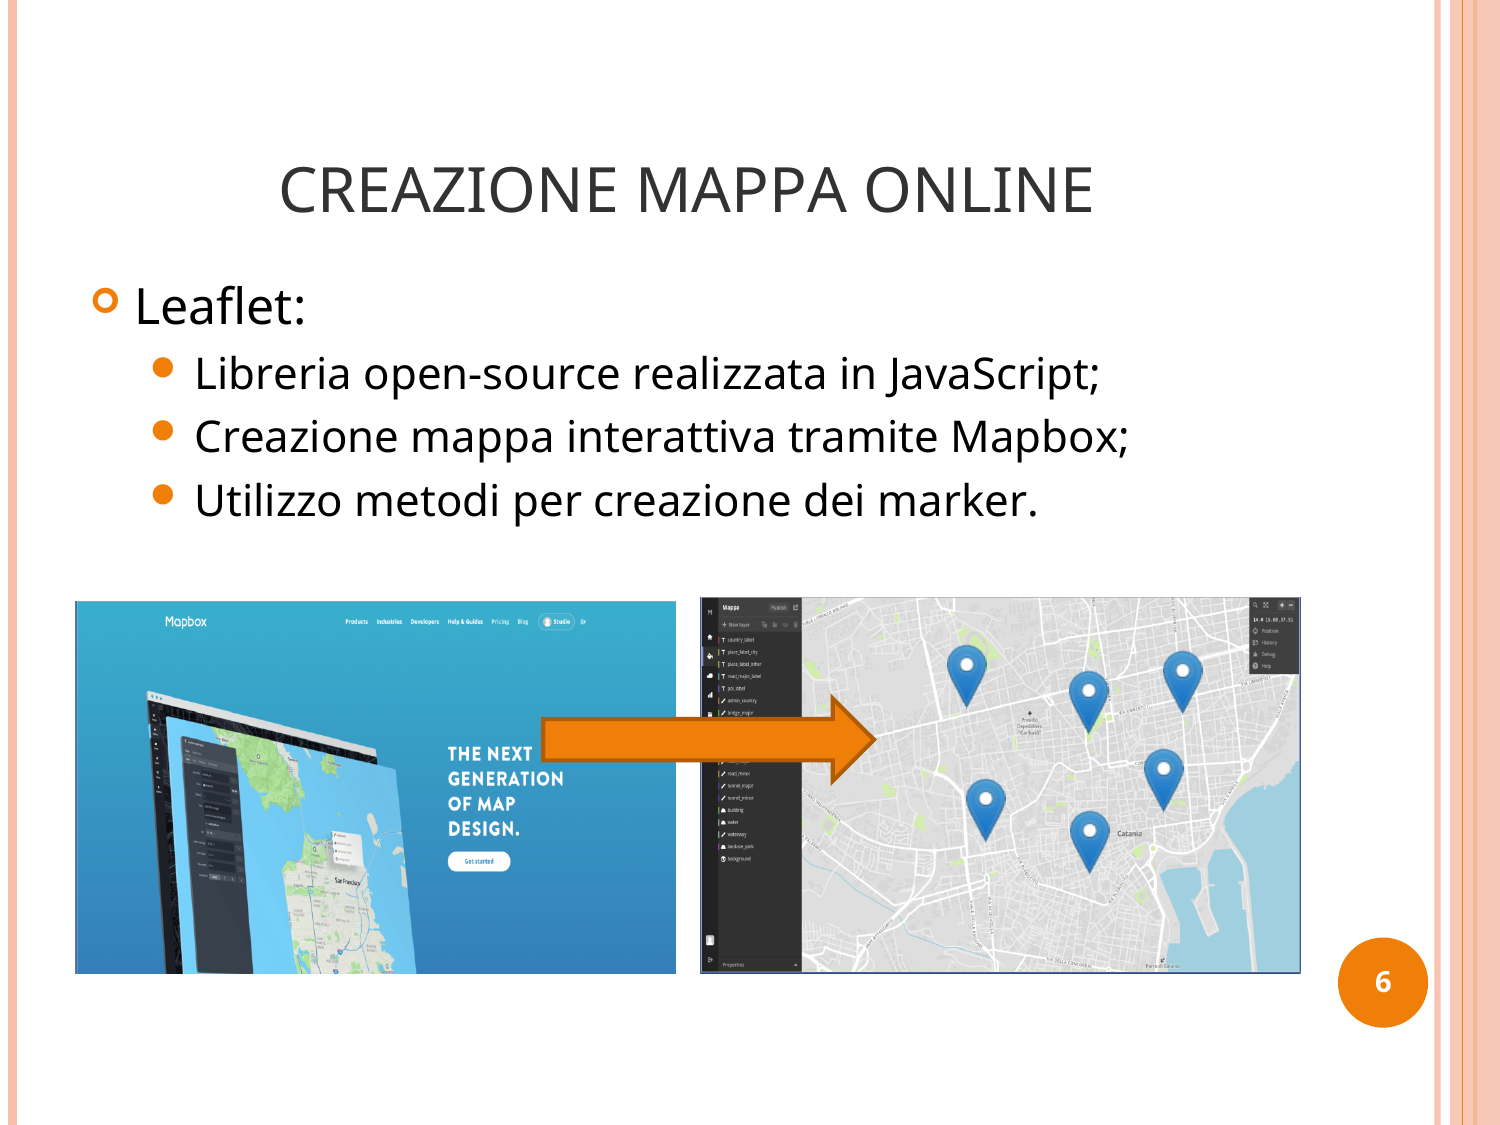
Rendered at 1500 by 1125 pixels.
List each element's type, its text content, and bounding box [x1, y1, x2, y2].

text_box <numero> [1333, 940, 1434, 1027]
picture [75, 601, 676, 974]
title CREAZIONE MAPPA ONLINE [74, 45, 1300, 233]
text_box [543, 698, 875, 782]
picture [700, 597, 1301, 974]
text_box Leaflet: Libreria open-source realizzata in JavaScript; Creazione mappa interattiva tramite Mapbox; Utilizzo metodi per creazione dei marker. [74, 267, 1300, 587]
